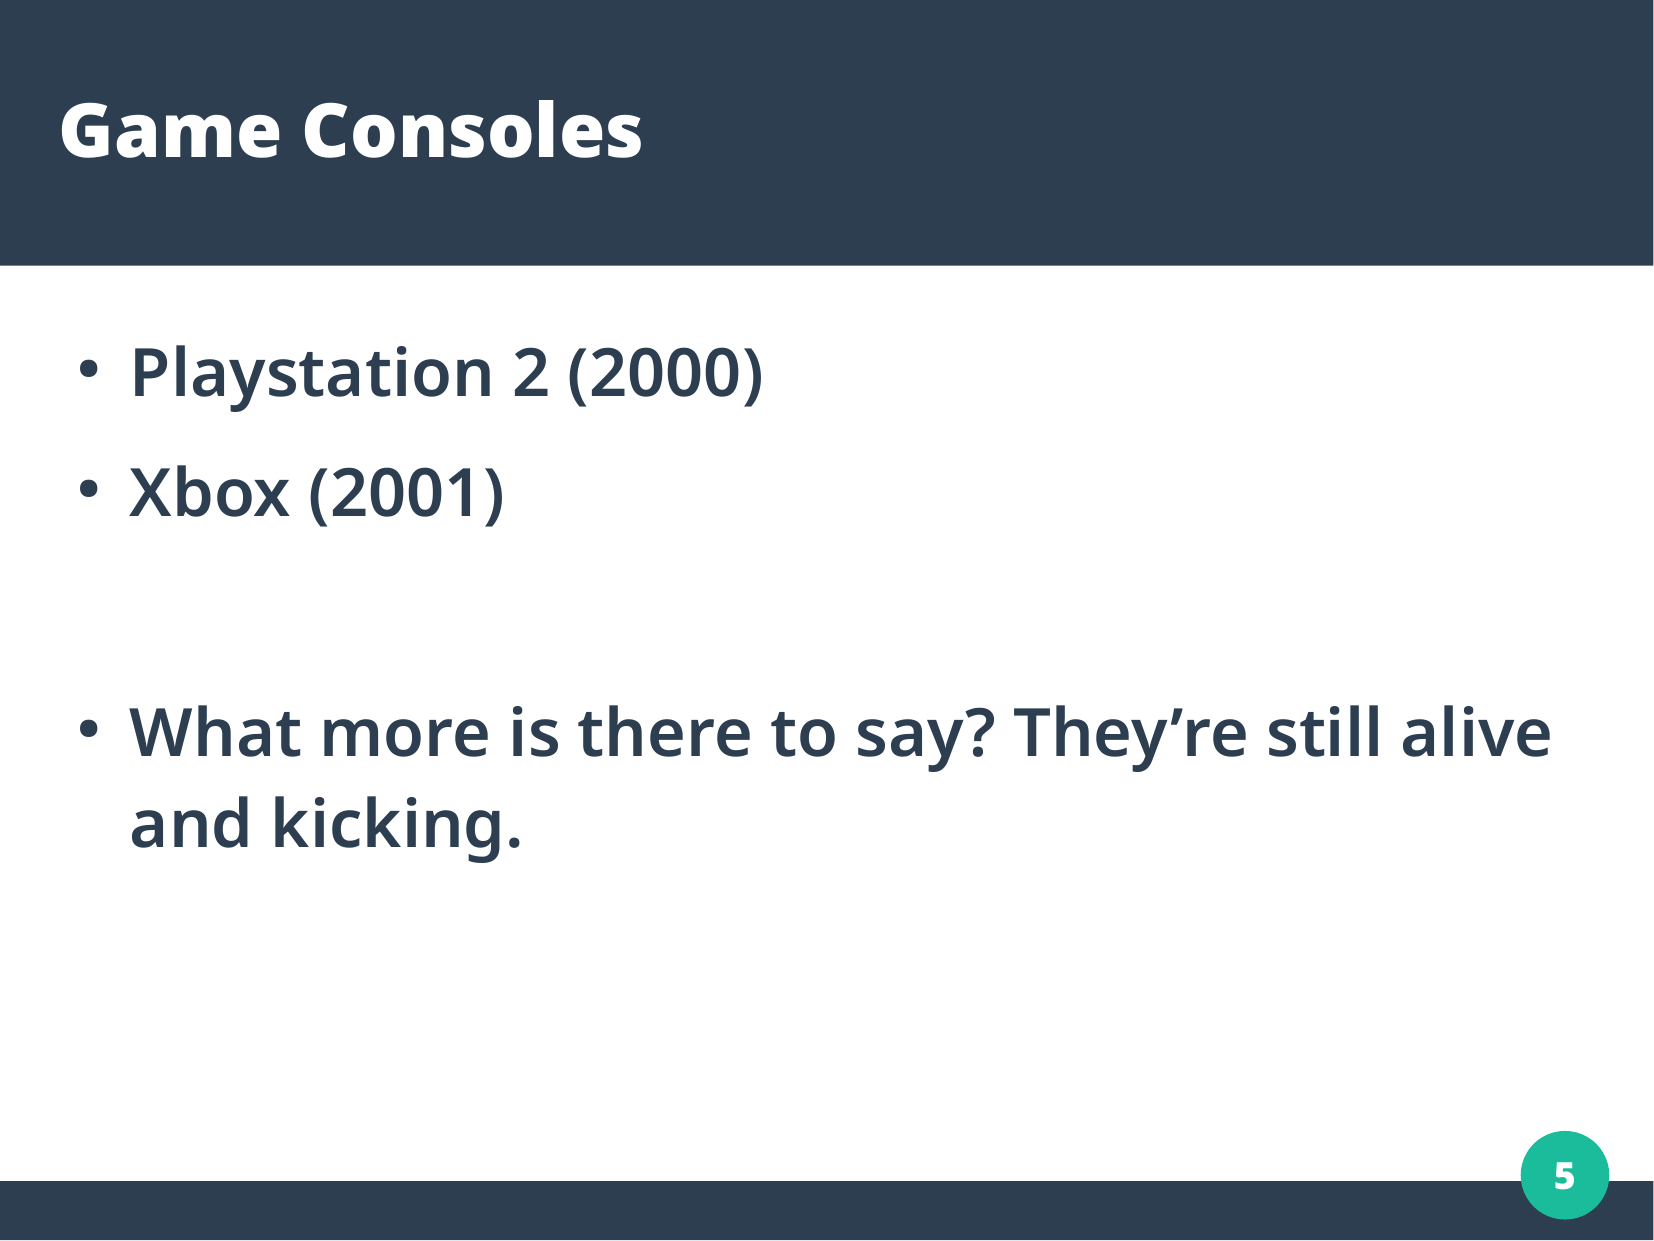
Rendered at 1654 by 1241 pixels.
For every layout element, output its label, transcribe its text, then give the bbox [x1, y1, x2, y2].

title Game Consoles [59, 49, 1595, 207]
list Playstation 2 (2000) Xbox (2001) What more is there to say? They’re still alive and kicking. [59, 324, 1595, 1152]
